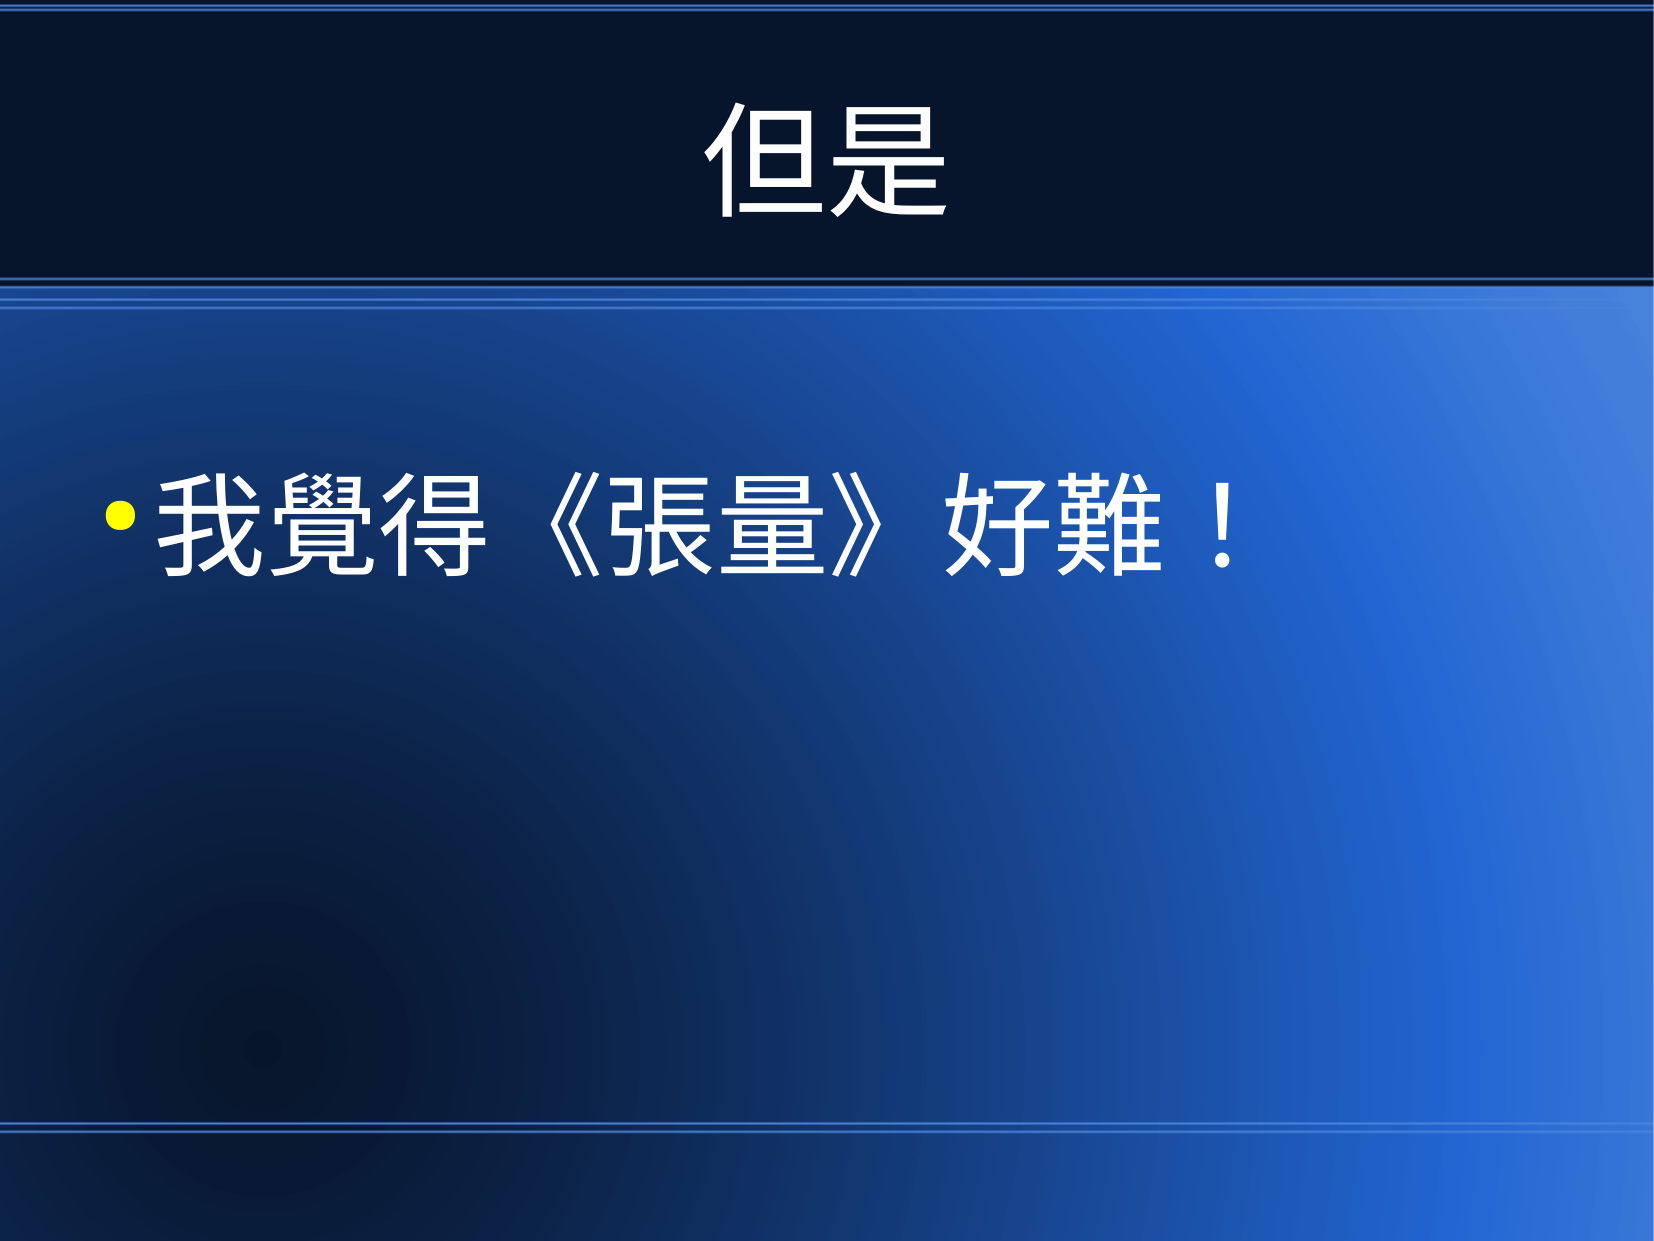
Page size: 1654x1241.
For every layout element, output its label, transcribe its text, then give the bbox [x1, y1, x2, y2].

picture [0, 0, 1654, 1241]
title 但是 [82, 49, 1571, 257]
list 我覺得《張量》好難！ [82, 355, 1571, 1241]
